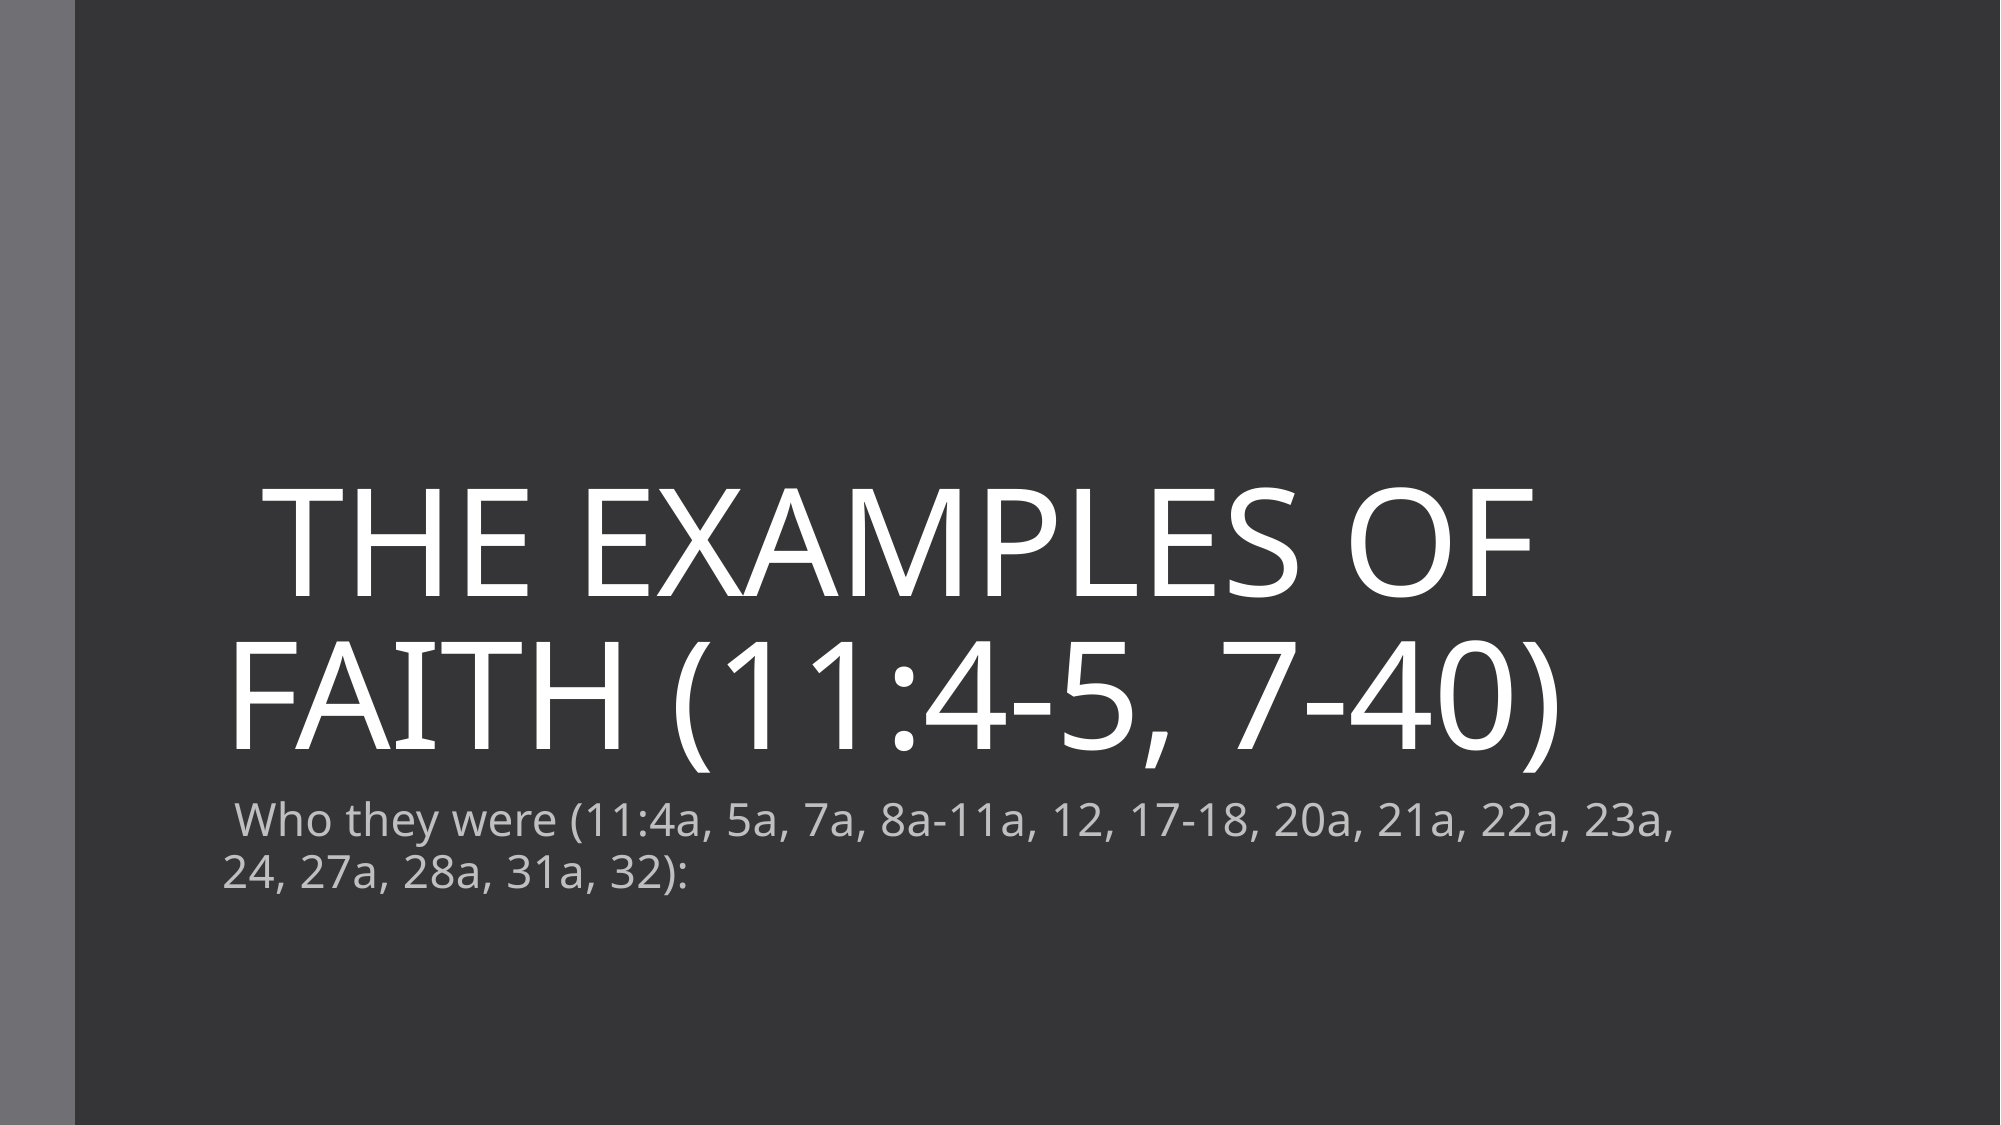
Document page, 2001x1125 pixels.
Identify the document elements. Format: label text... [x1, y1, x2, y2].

title THE EXAMPLES OF FAITH (11:4-5, 7-40) [206, 124, 1752, 787]
subtitle Who they were (11:4a, 5a, 7a, 8a-11a, 12, 17-18, 20a, 21a, 22a, 23a, 24, 27a, 28a, 31a, 32): [206, 787, 1752, 1066]
